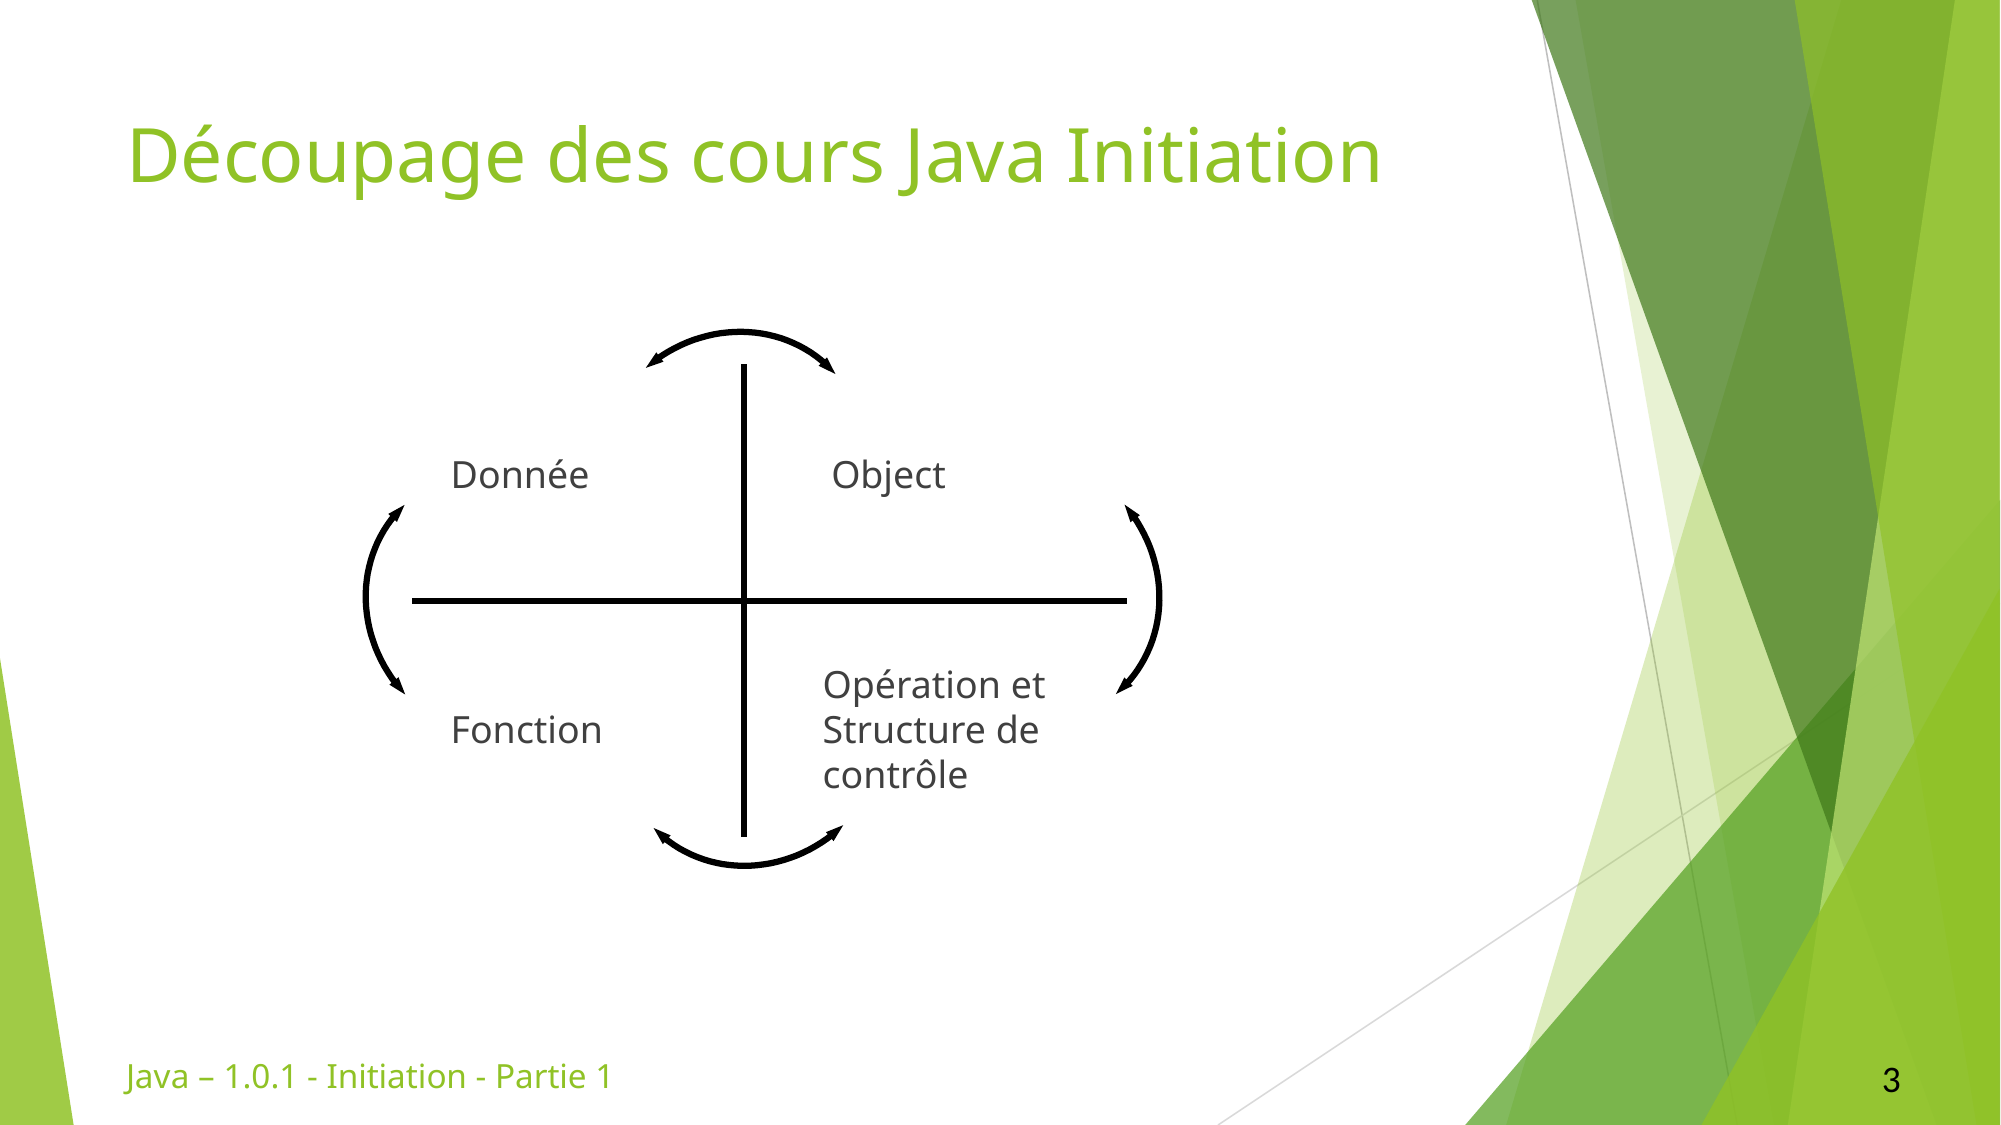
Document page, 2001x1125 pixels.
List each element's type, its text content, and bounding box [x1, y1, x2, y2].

text_box Opération et Structure de contrôle [807, 653, 1086, 838]
text_box Java – 1.0.1 - Initiation - Partie 1 [111, 1047, 1094, 1109]
title Découpage des cours Java Initiation [111, 99, 1522, 317]
text_box [1866, 1047, 1979, 1108]
text_box Fonction [435, 698, 641, 759]
text_box Object [816, 443, 1022, 504]
list Donnée [435, 443, 616, 504]
